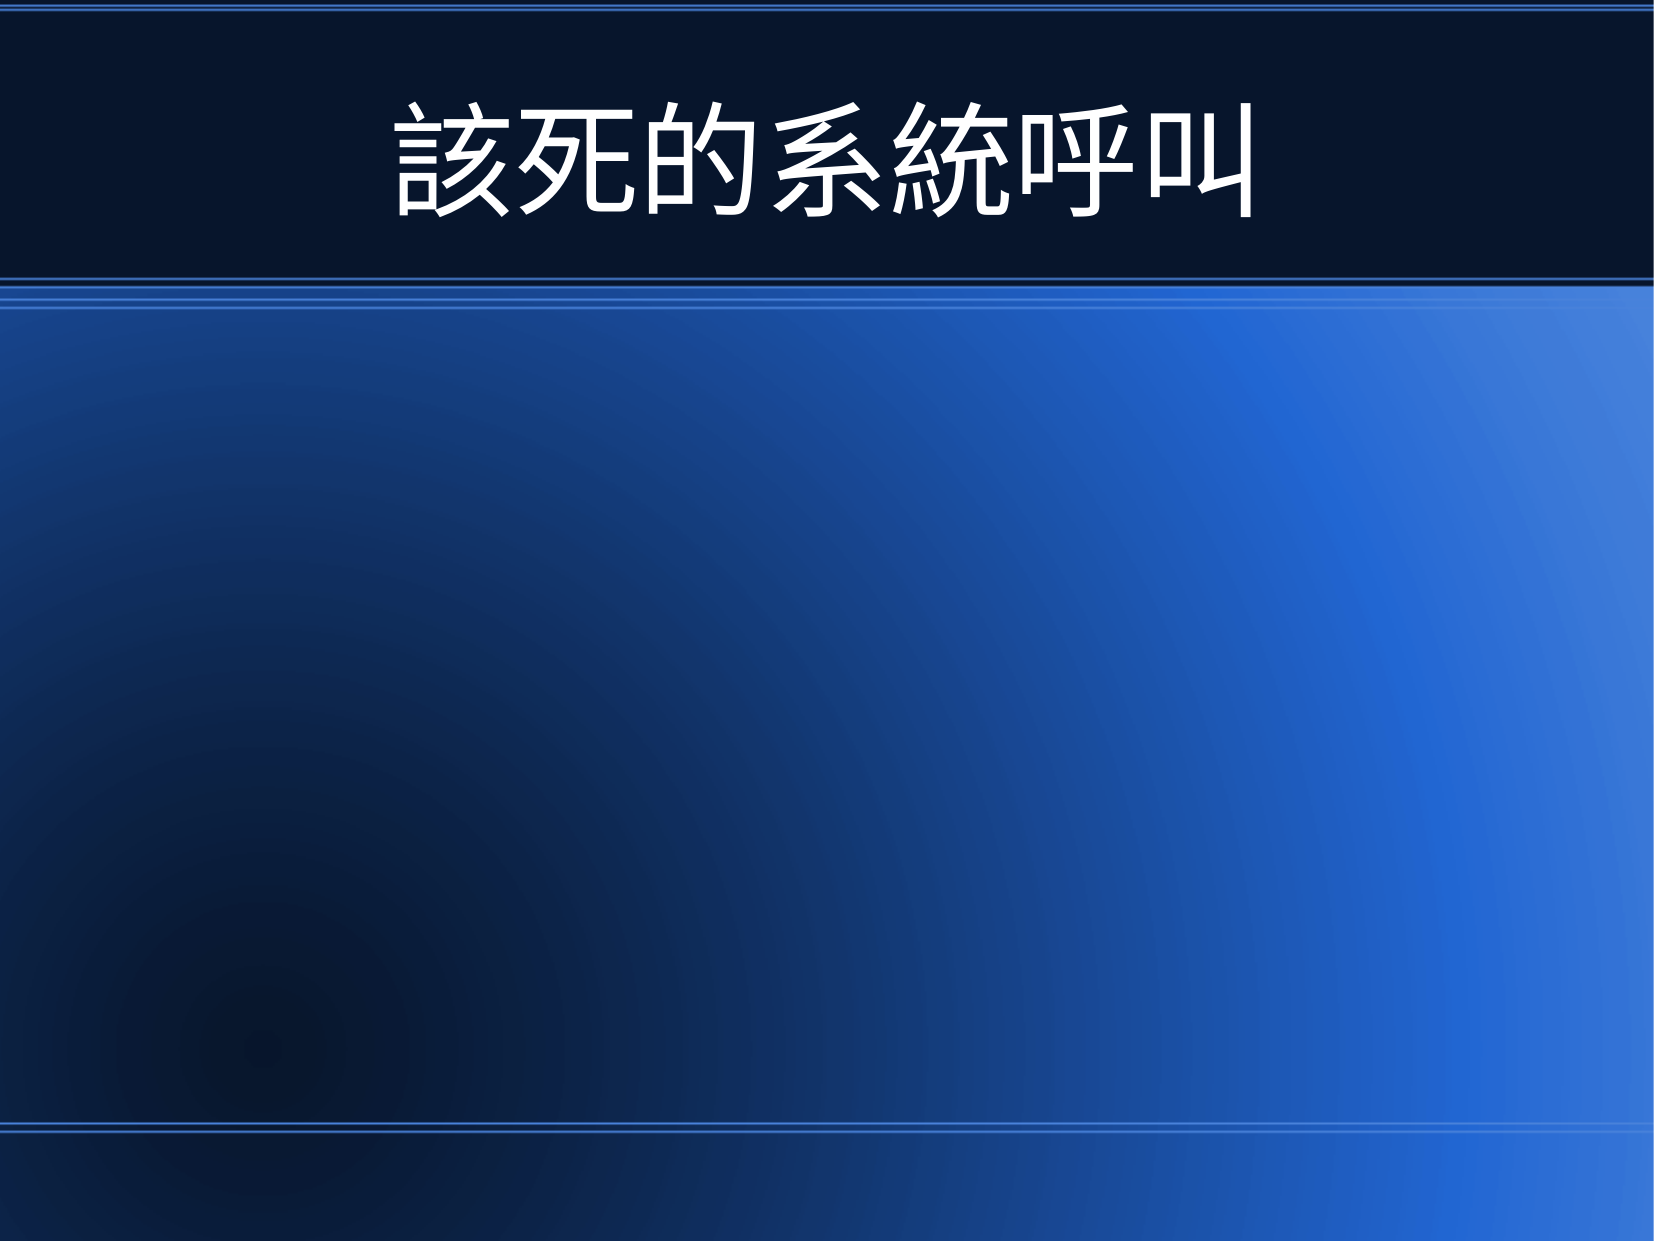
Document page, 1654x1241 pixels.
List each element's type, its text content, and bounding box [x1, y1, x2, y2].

picture [0, 0, 1654, 1241]
title 該死的系統呼叫 [82, 49, 1571, 257]
